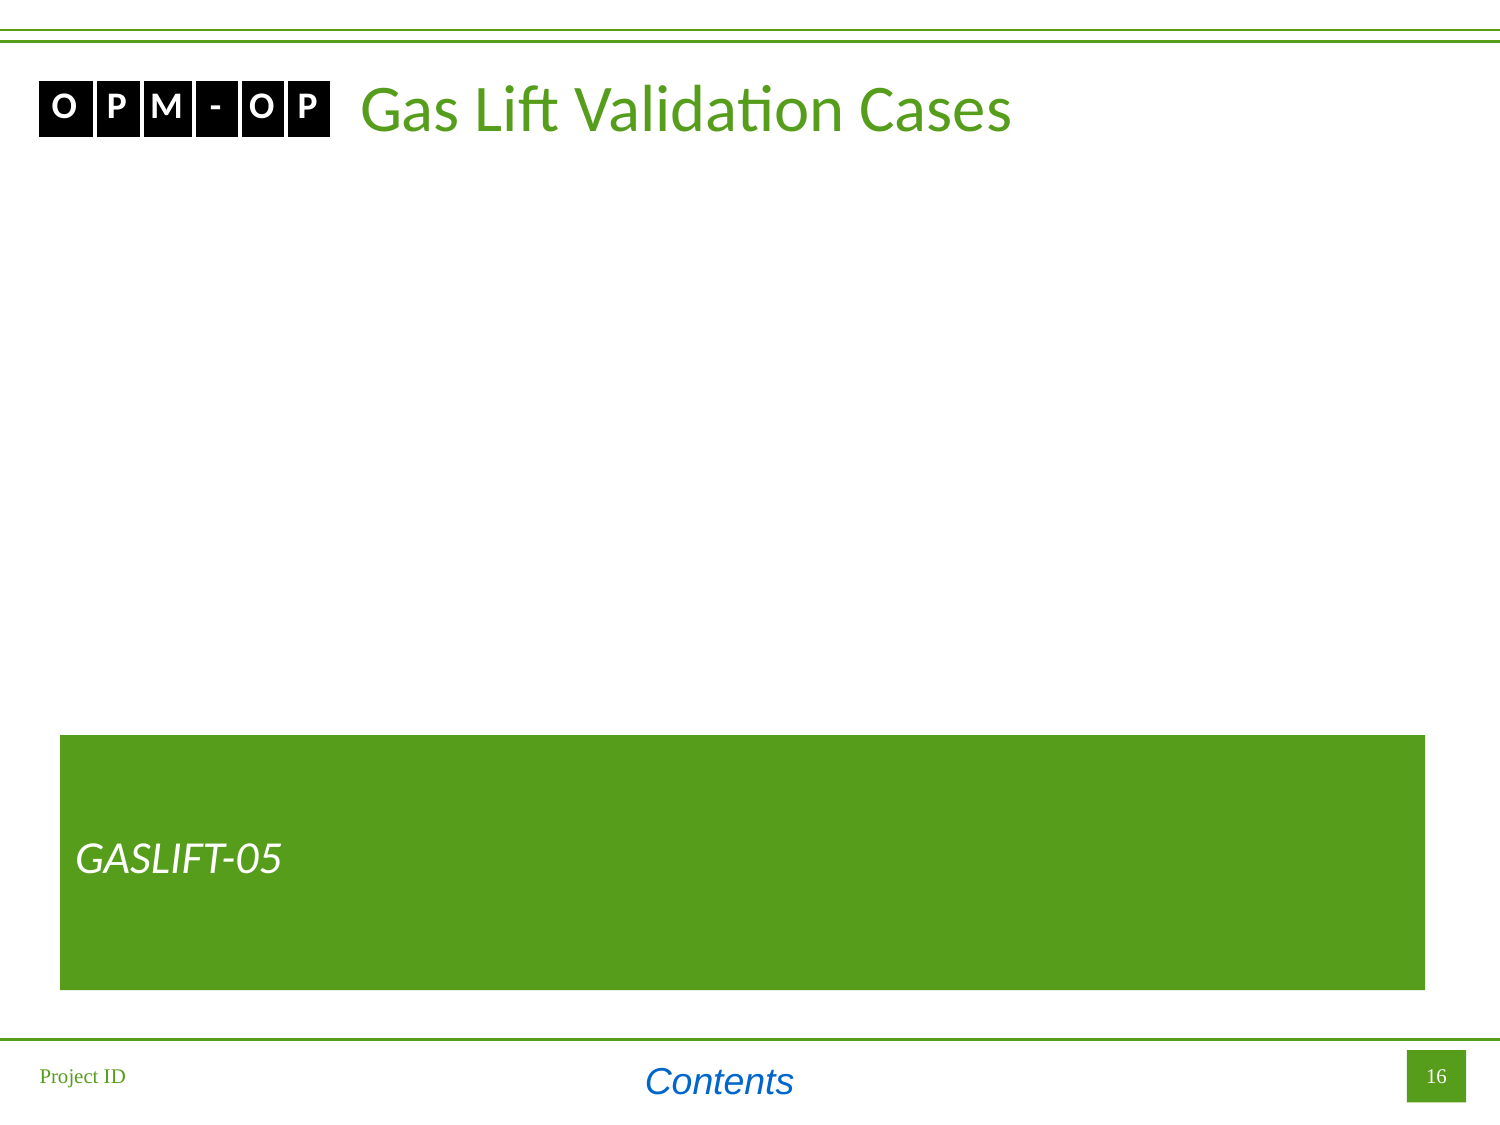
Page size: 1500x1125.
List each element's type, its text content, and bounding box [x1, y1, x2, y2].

title Gas Lift Validation Cases [360, 77, 1425, 153]
list GASLIFT-05 [60, 735, 1426, 991]
